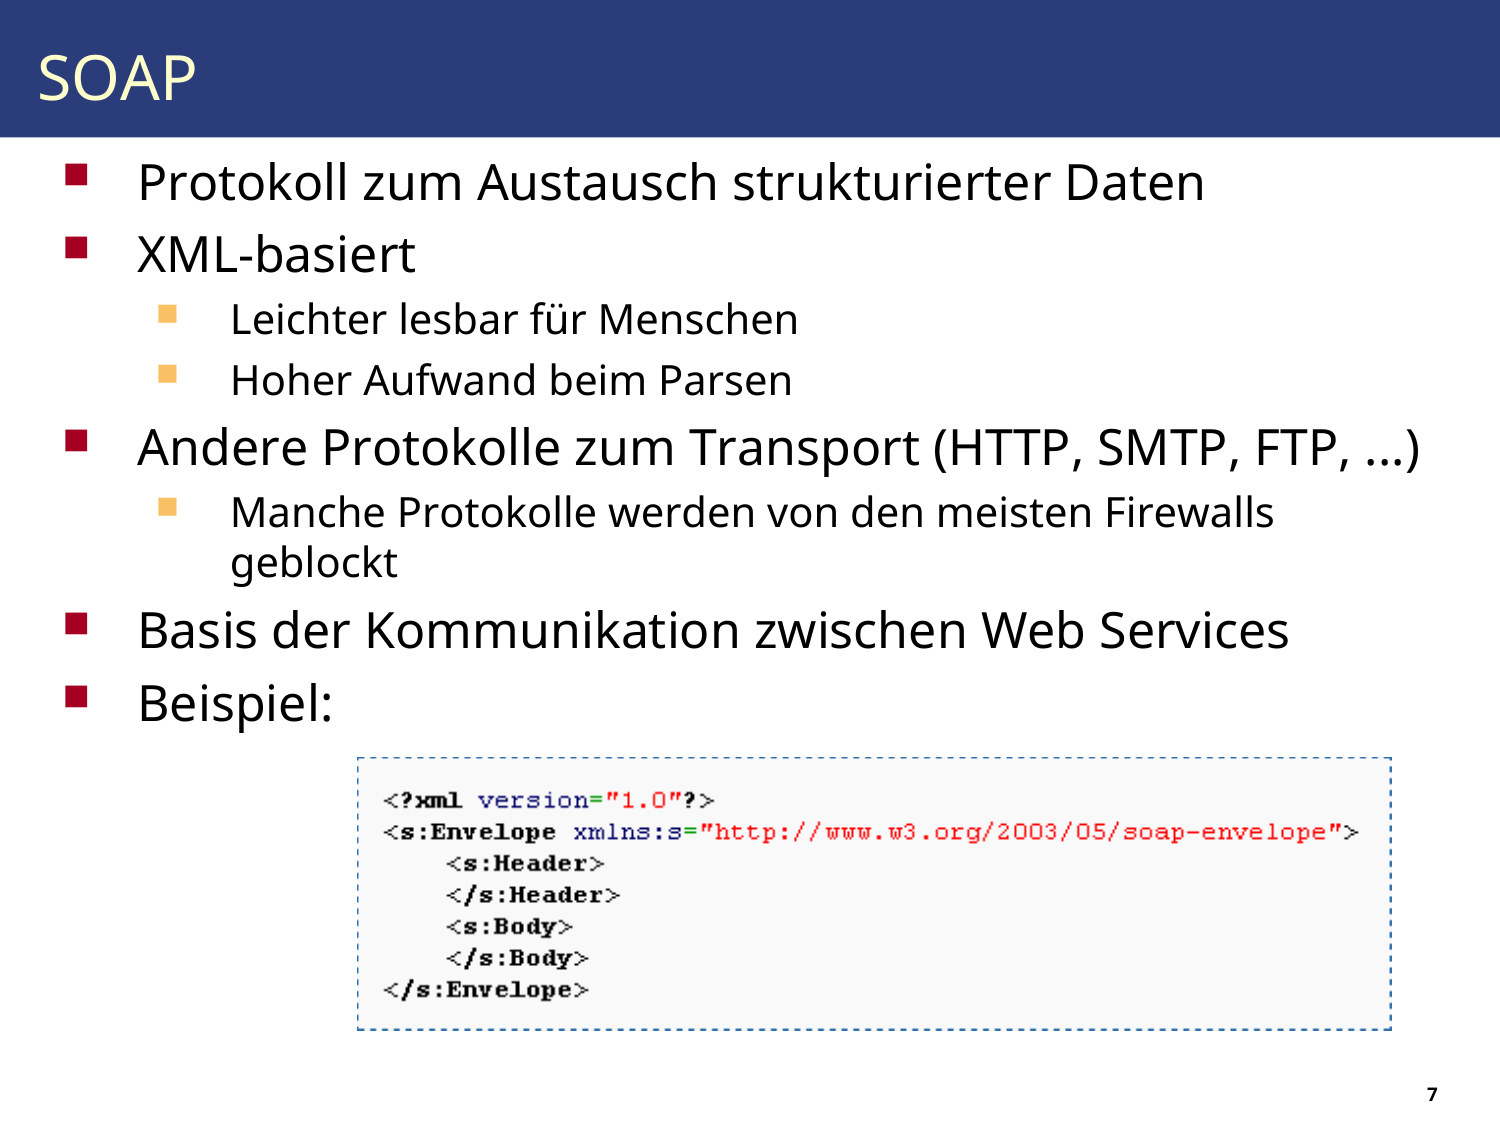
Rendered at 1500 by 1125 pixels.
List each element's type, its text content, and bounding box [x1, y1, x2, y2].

text_box SOAP [37, 0, 1476, 151]
picture [357, 757, 1392, 1031]
text_box Protokoll zum Austausch strukturierter Daten XML-basiert Leichter lesbar für Menschen Hoher Aufwand beim Parsen Andere Protokolle zum Transport (HTTP, SMTP, FTP, ...)‏ Manche Protokolle werden von den meisten Firewalls geblockt Basis der Kommunikation zwischen Web Services Beispiel: [62, 149, 1450, 1073]
text_box <Nummer> [1412, 1077, 1500, 1117]
